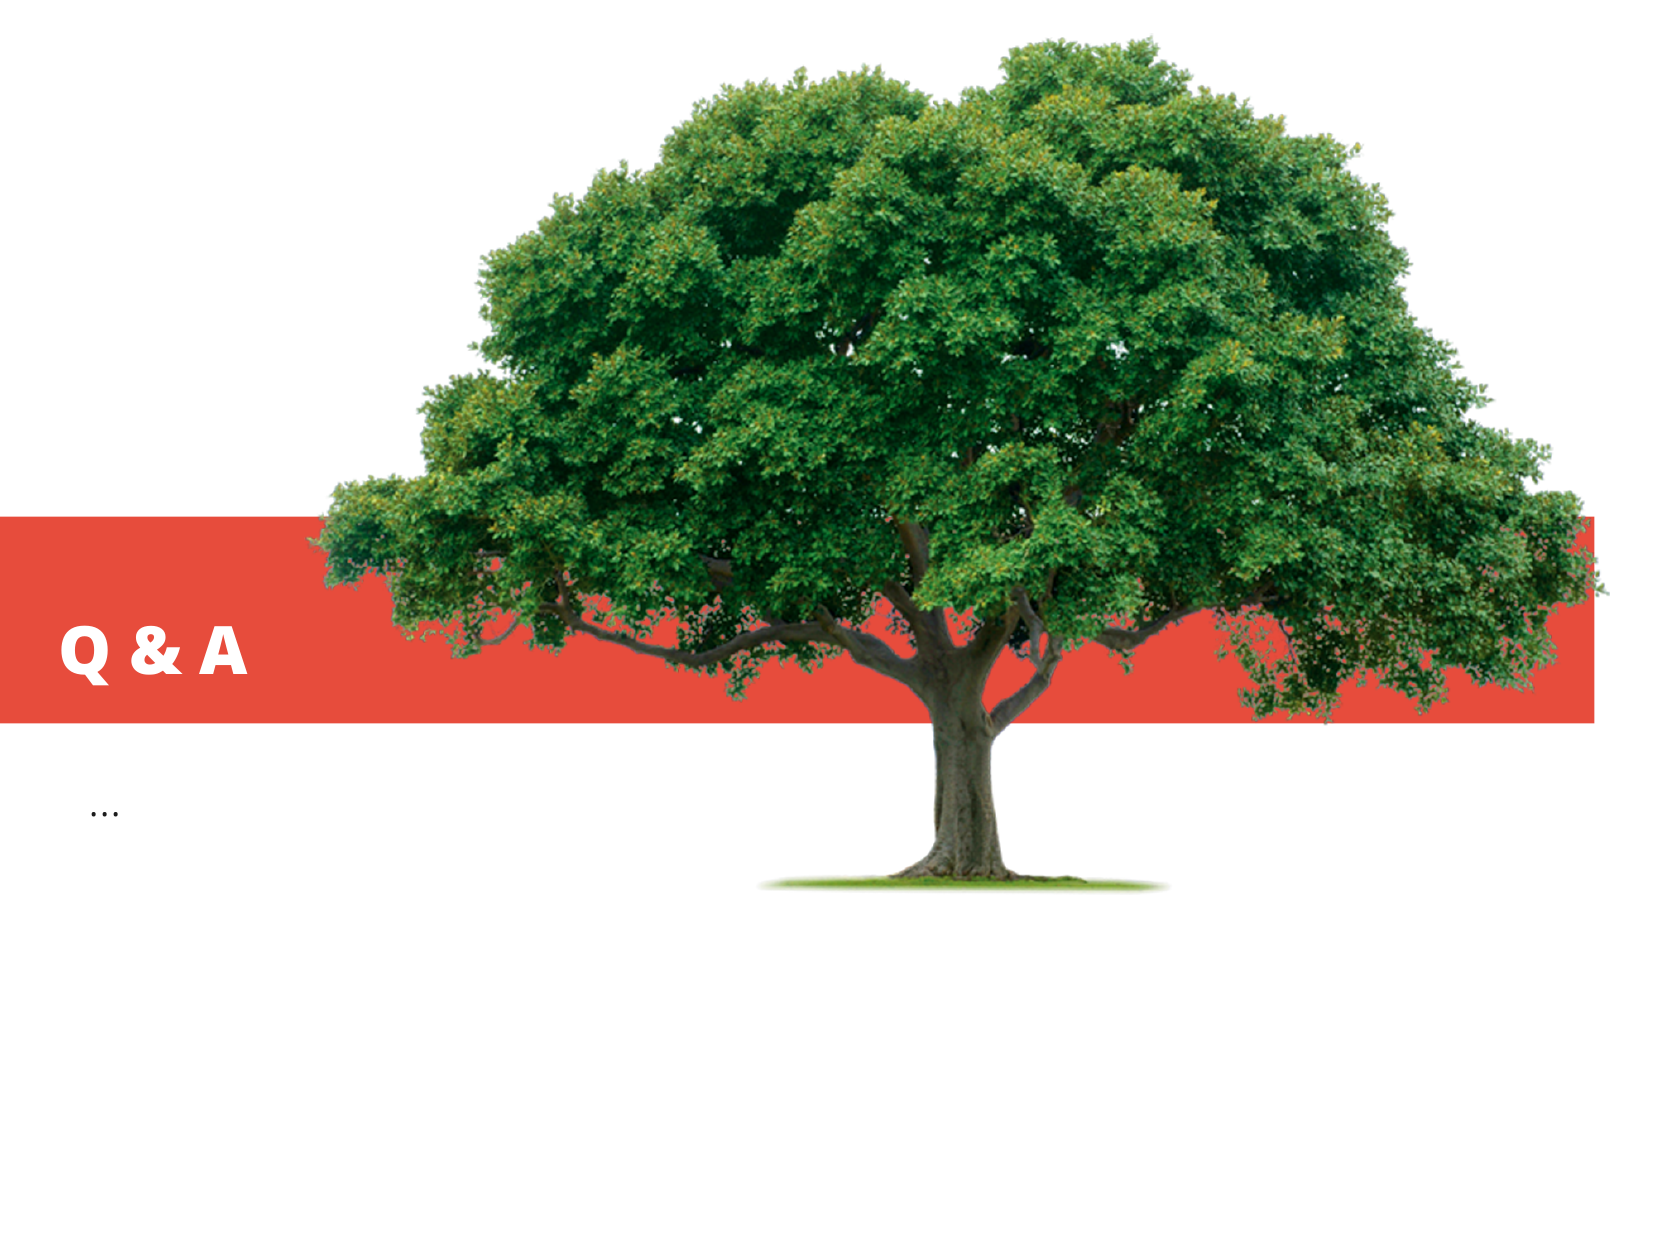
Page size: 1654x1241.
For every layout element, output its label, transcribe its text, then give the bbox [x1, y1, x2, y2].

picture [132, 0, 1654, 895]
title Q & A [59, 546, 132, 694]
subtitle ... [88, 767, 1595, 1182]
